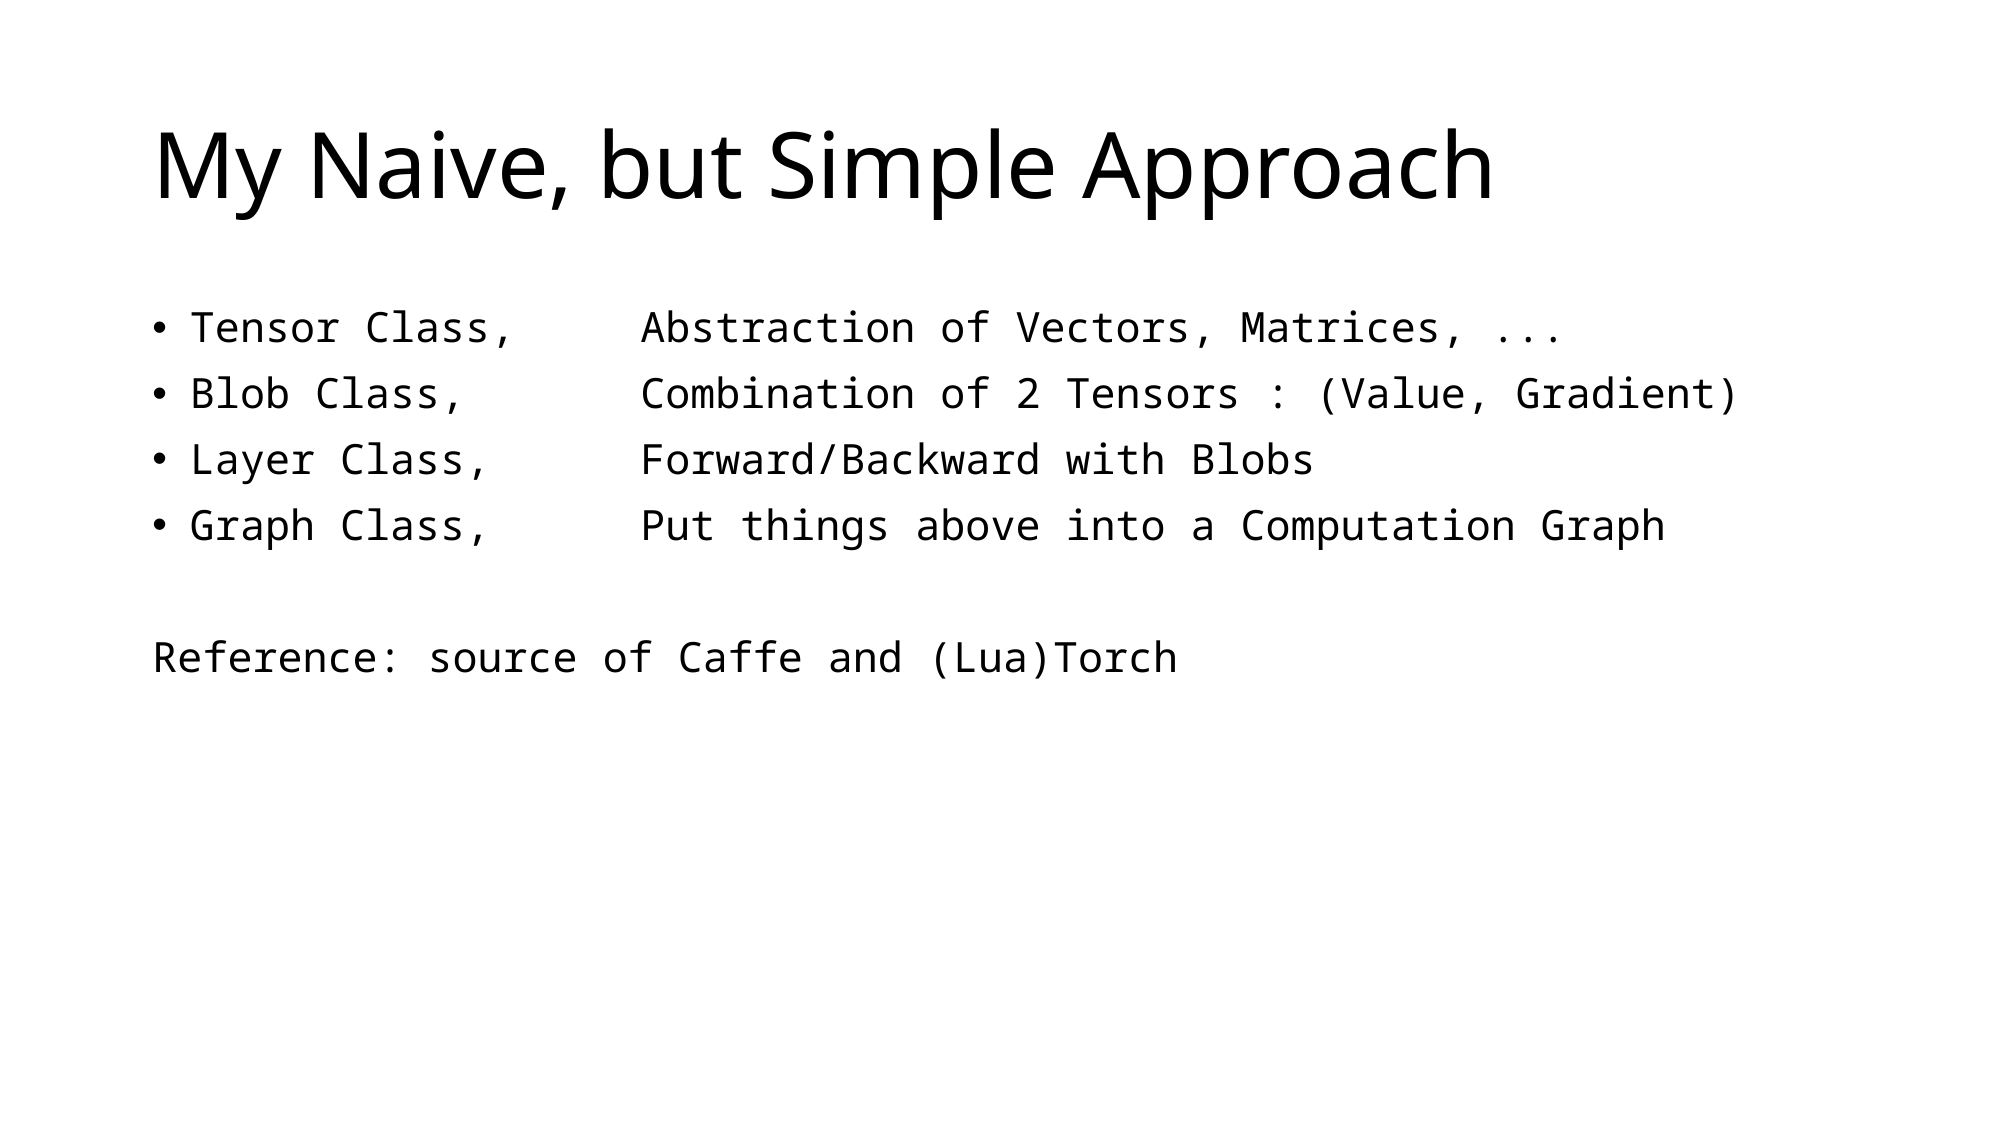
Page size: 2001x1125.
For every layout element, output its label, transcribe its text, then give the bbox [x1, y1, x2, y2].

list Tensor Class, Abstraction of Vectors, Matrices, ... Blob Class, Combination of 2 Tensors : (Value, Gradient) Layer Class, Forward/Backward with Blobs Graph Class, Put things above into a Computation Graph Reference: source of Caffe and (Lua)Torch [137, 299, 1863, 1014]
title My Naive, but Simple Approach [137, 59, 1863, 278]
